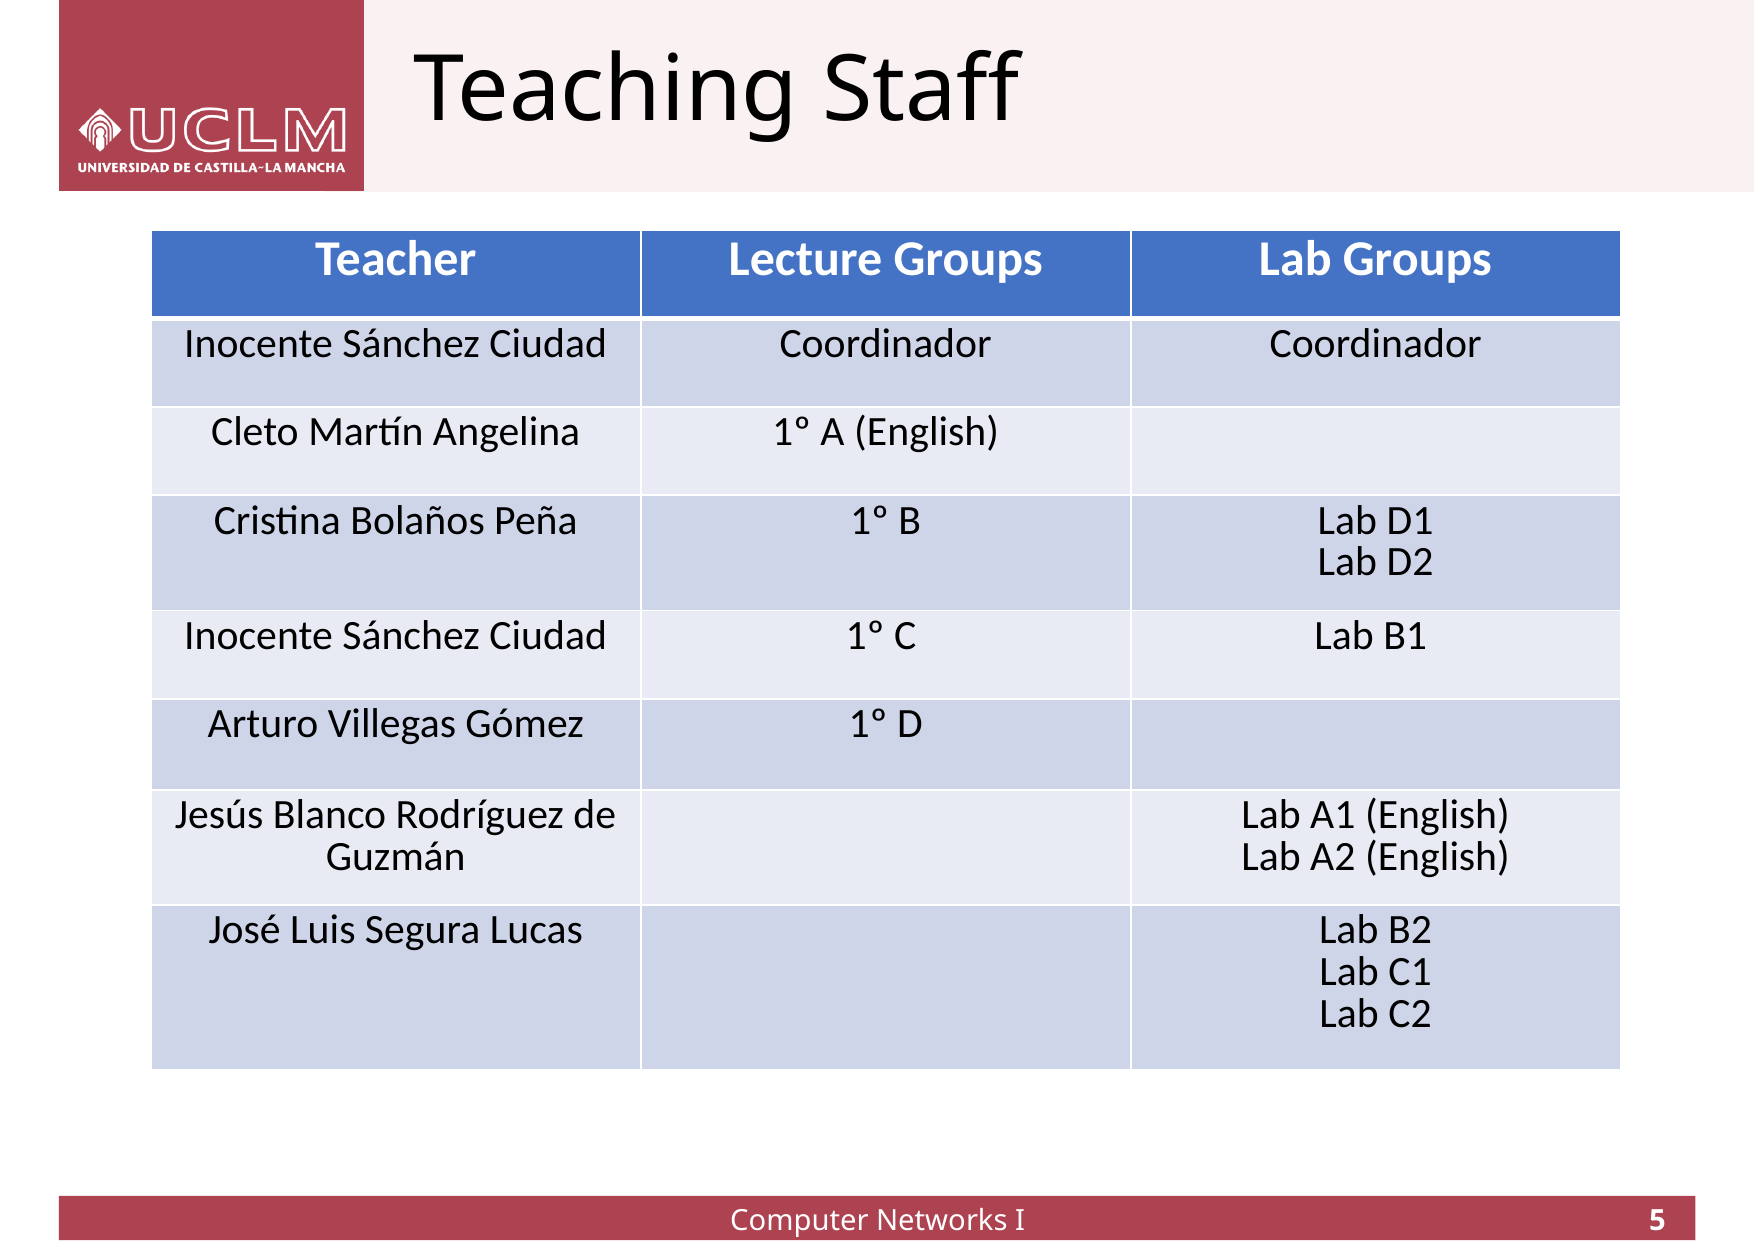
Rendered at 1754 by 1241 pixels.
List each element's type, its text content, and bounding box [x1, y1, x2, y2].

table_cell [642, 791, 1130, 904]
table_cell 1º A (English) [642, 408, 1130, 494]
slide_number <number> [1257, 1200, 1666, 1236]
table_cell Inocente Sánchez Ciudad [152, 321, 640, 406]
table_cell [1132, 408, 1620, 494]
table_cell [1132, 700, 1620, 789]
footer Computer Networks I [599, 1200, 1156, 1236]
table_cell Lab B1 [1132, 611, 1620, 698]
table_cell 1º B [642, 496, 1130, 610]
table_cell Cristina Bolaños Peña [152, 496, 640, 610]
table_cell José Luis Segura Lucas [152, 906, 640, 1069]
table_cell 1º C [642, 611, 1130, 698]
table_cell Cleto Martín Angelina [152, 408, 640, 494]
table_cell Coordinador [642, 321, 1130, 406]
table_cell 1º D [642, 700, 1130, 789]
table_header Lab Groups [1132, 231, 1620, 316]
table_cell Lab A1 (English) Lab A2 (English) [1132, 791, 1620, 904]
table_header Teacher [152, 231, 640, 316]
table_cell Inocente Sánchez Ciudad [152, 611, 640, 698]
table_cell Coordinador [1132, 321, 1620, 406]
table_cell Lab D1 Lab D2 [1132, 496, 1620, 610]
table_cell [642, 906, 1130, 1069]
title Teaching Staff [413, 0, 1667, 198]
table_header Lecture Groups [642, 231, 1130, 316]
table_cell Lab B2 Lab C1 Lab C2 [1132, 906, 1620, 1069]
picture [59, 0, 364, 191]
table_cell Jesús Blanco Rodríguez de Guzmán [152, 791, 640, 904]
table_cell Arturo Villegas Gómez [152, 700, 640, 789]
